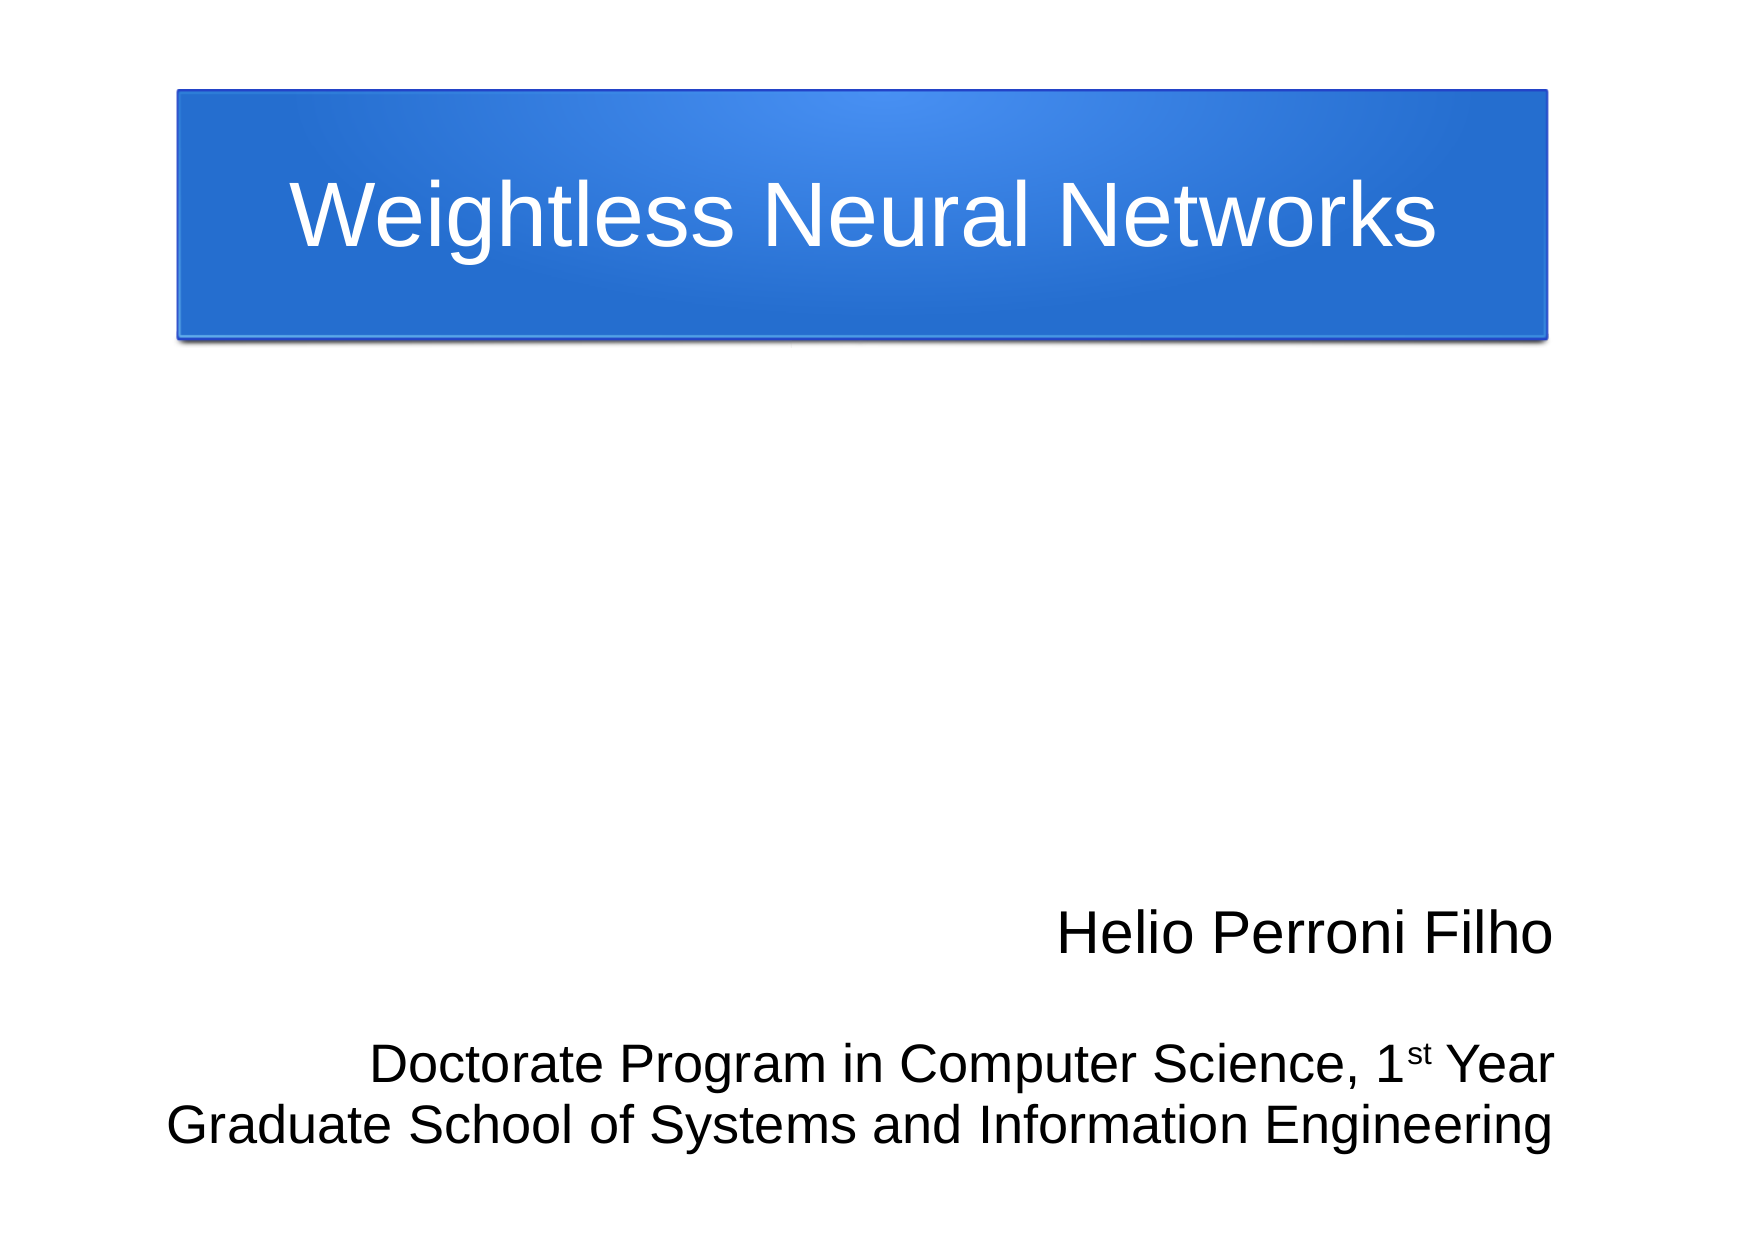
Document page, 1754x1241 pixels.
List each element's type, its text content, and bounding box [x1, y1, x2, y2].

picture [172, 309, 1553, 348]
title Weightless Neural Networks [128, 121, 1602, 309]
picture [172, 89, 1553, 121]
text_box Helio Perroni Filho Doctorate Program in Computer Science, 1st Year Graduate School of Systems and Information Engineering [141, 891, 1571, 1182]
